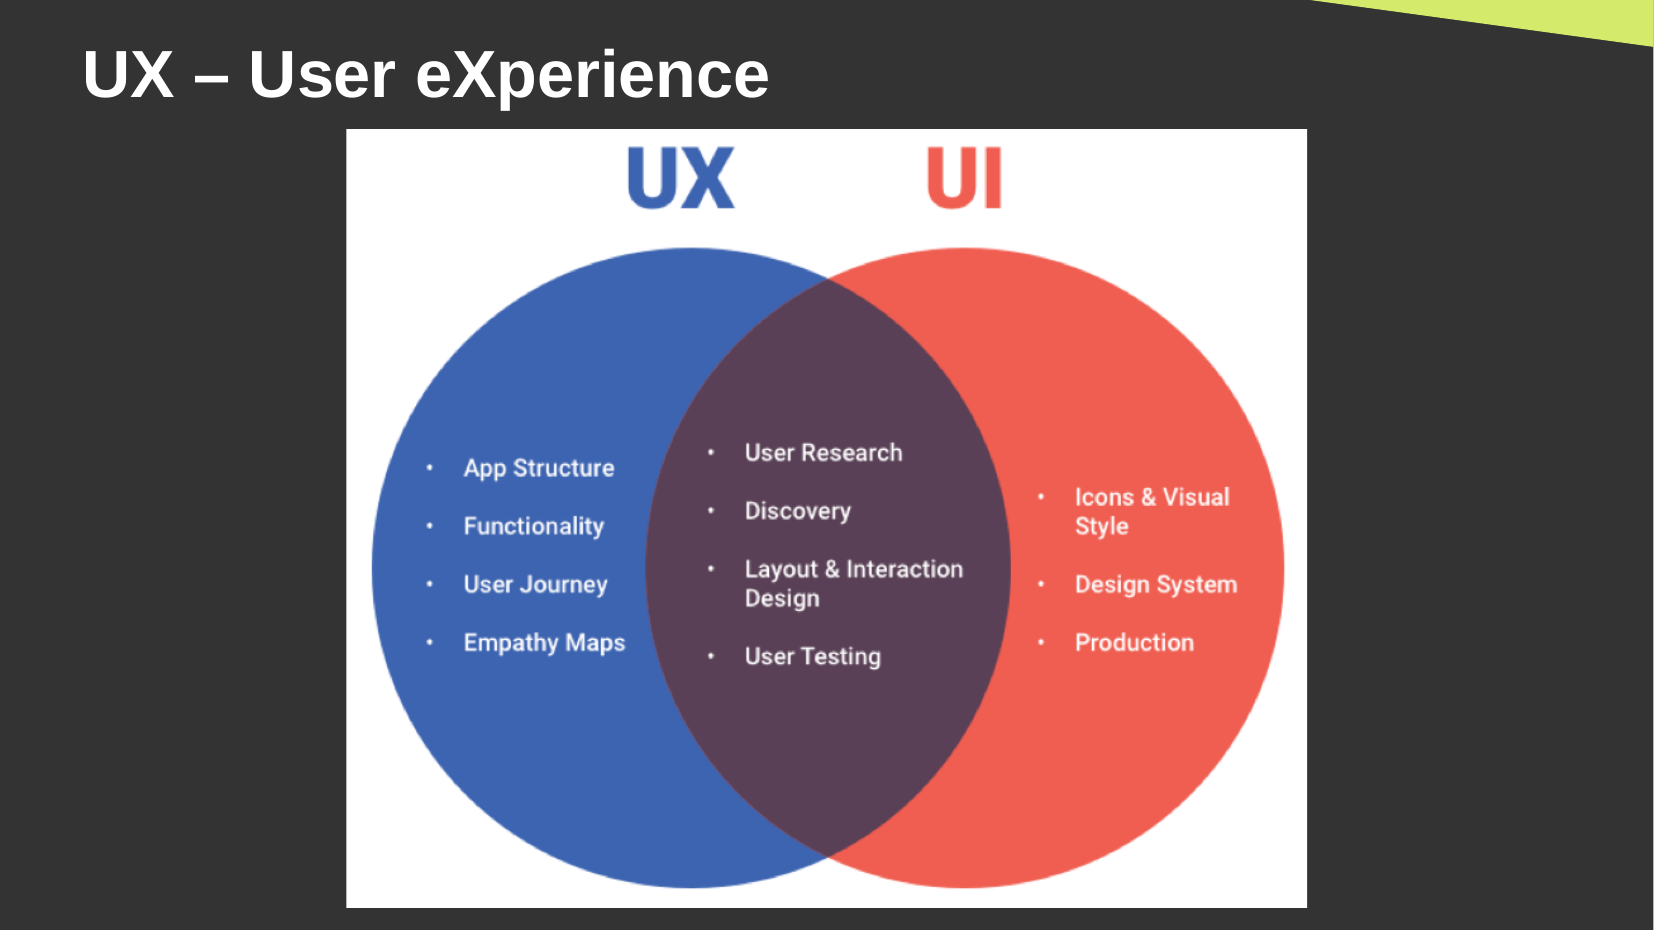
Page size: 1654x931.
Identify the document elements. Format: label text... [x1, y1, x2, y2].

title UX – User eXperience [82, 37, 1571, 114]
text_box [1310, 0, 1654, 47]
picture [346, 129, 1308, 908]
